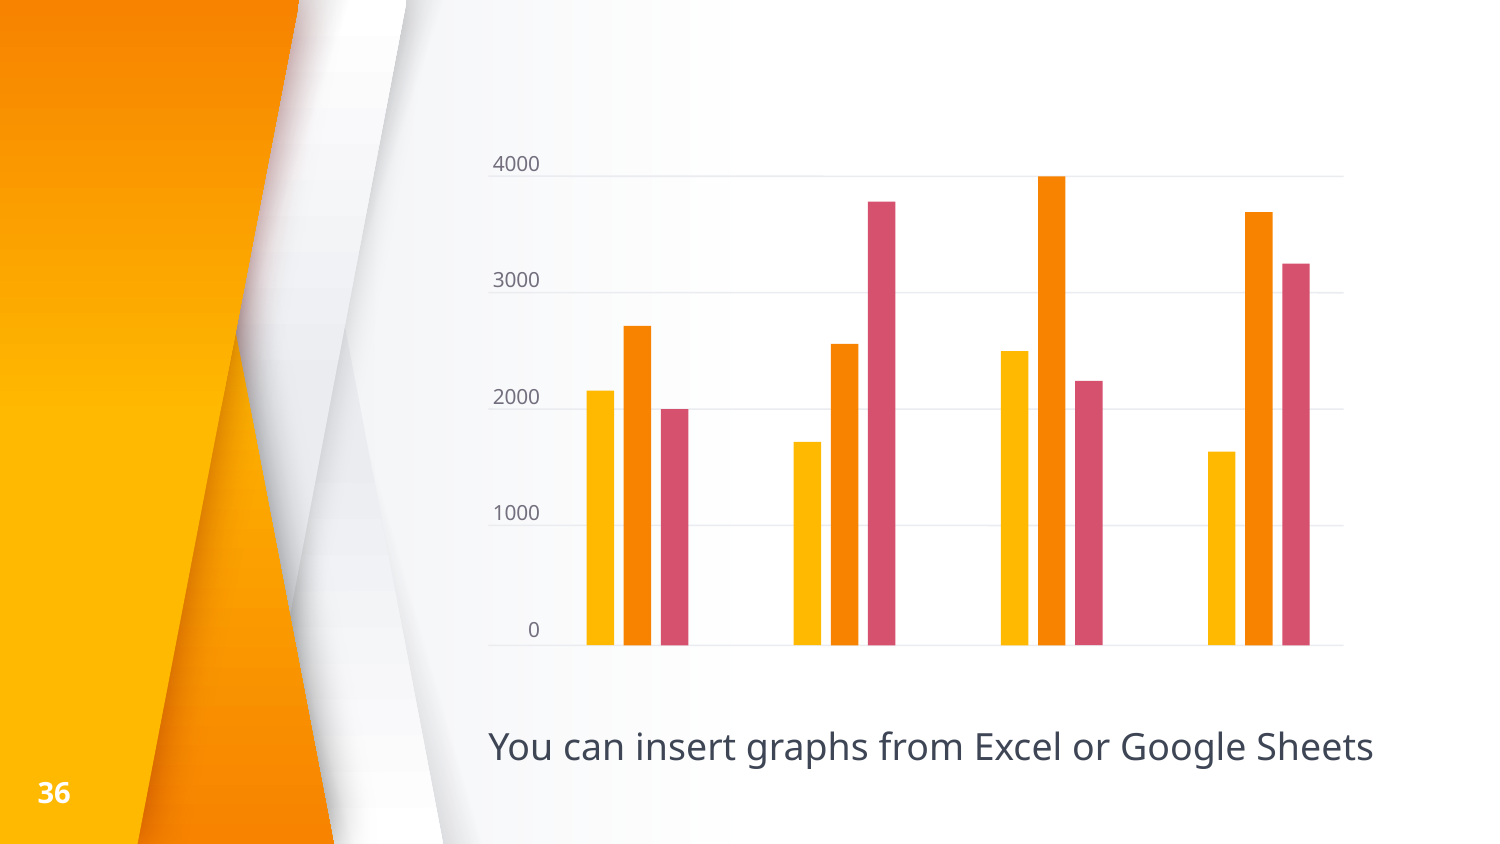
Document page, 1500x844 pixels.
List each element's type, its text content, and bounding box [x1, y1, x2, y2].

text_box [660, 409, 689, 646]
text_box [1282, 263, 1310, 646]
text_box [830, 343, 859, 646]
text_box [586, 390, 615, 646]
text_box [1245, 212, 1273, 646]
text_box You can insert graphs from Excel or Google Sheets [488, 722, 1425, 808]
text_box <número> [37, 773, 98, 816]
text_box 4000 3000 2000 1000 0 [488, 150, 540, 648]
text_box [1000, 351, 1029, 646]
text_box [1208, 451, 1236, 646]
text_box [1038, 176, 1066, 646]
text_box [867, 201, 896, 646]
text_box [793, 441, 822, 646]
text_box [1075, 380, 1103, 646]
text_box [623, 325, 652, 646]
